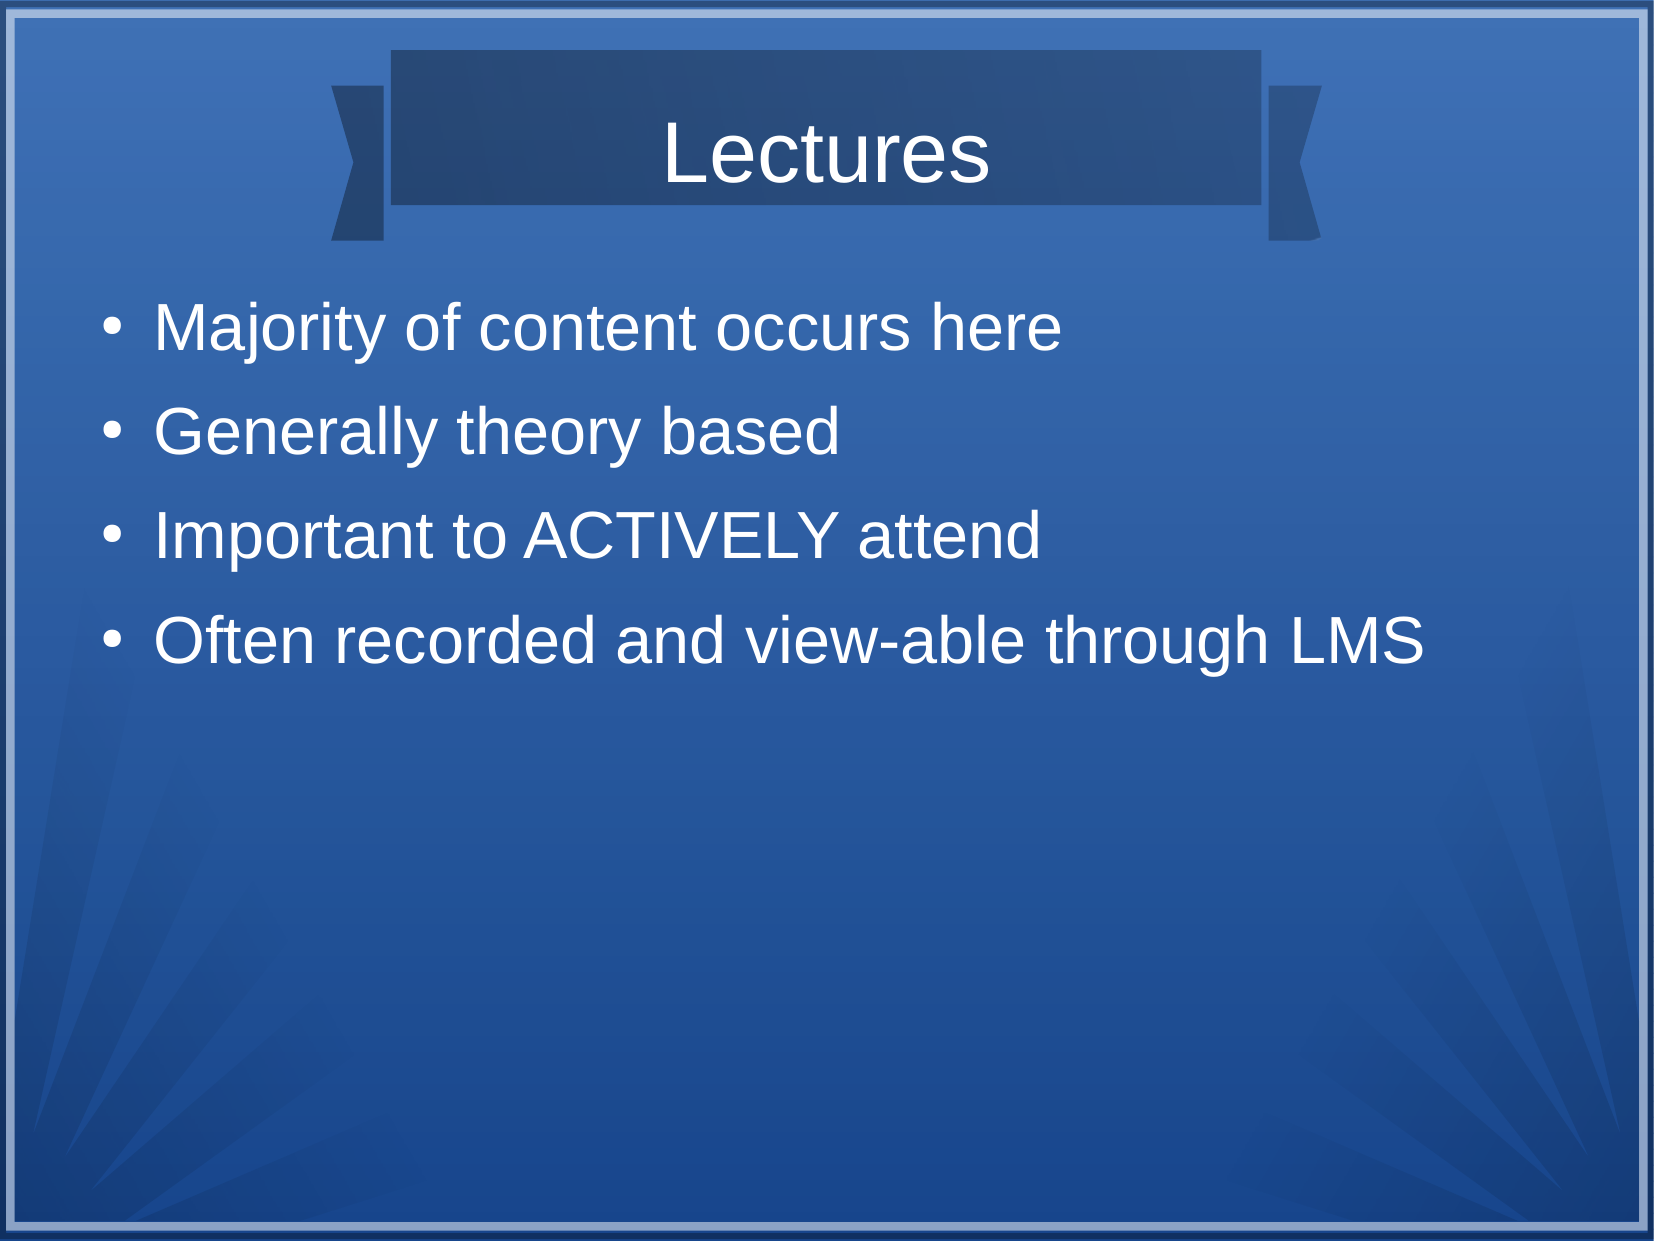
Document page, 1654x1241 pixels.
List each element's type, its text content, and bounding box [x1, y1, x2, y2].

list Majority of content occurs here Generally theory based Important to ACTIVELY attend Often recorded and view-able through LMS [82, 290, 1571, 1010]
title Lectures [82, 49, 1571, 257]
